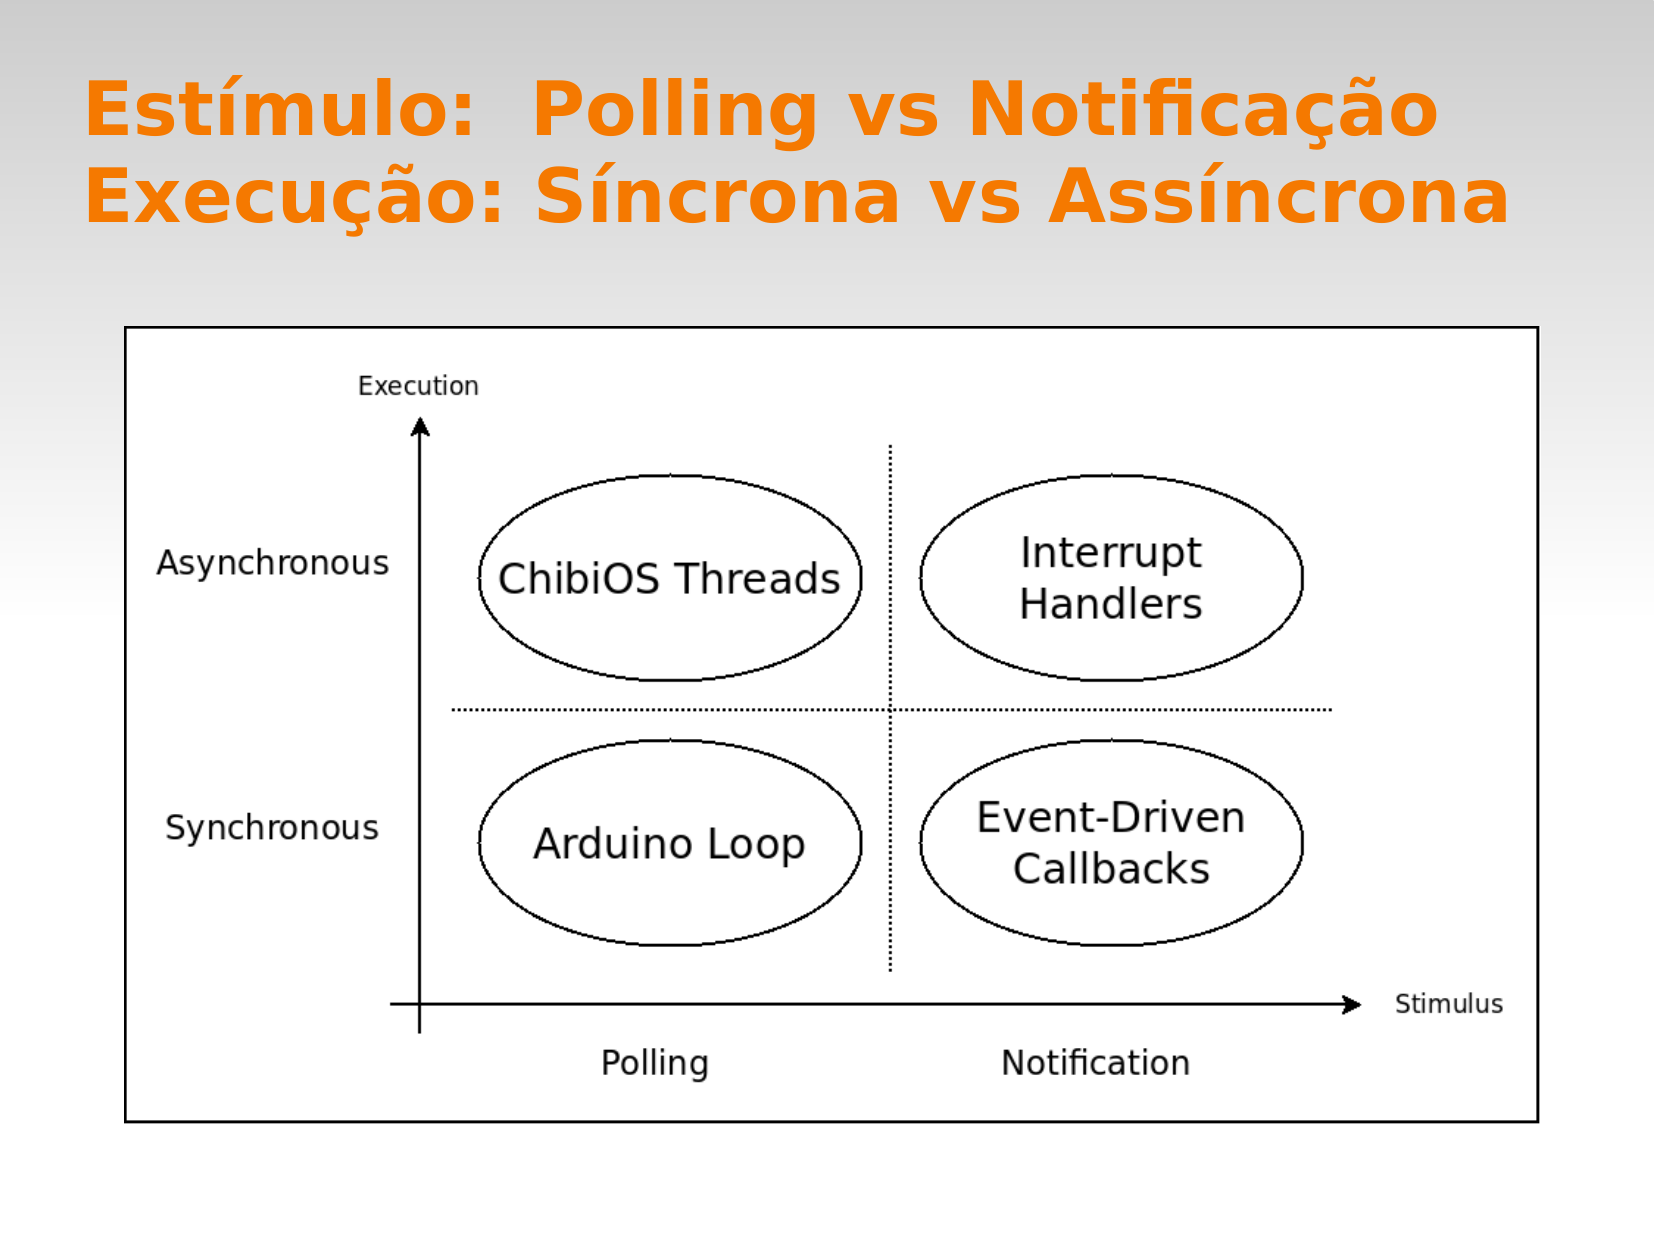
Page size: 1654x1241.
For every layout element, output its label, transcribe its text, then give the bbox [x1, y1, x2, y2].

picture [124, 326, 1541, 1125]
title Estímulo: Polling vs Notificação Execução: Síncrona vs Assíncrona [82, 49, 1571, 257]
